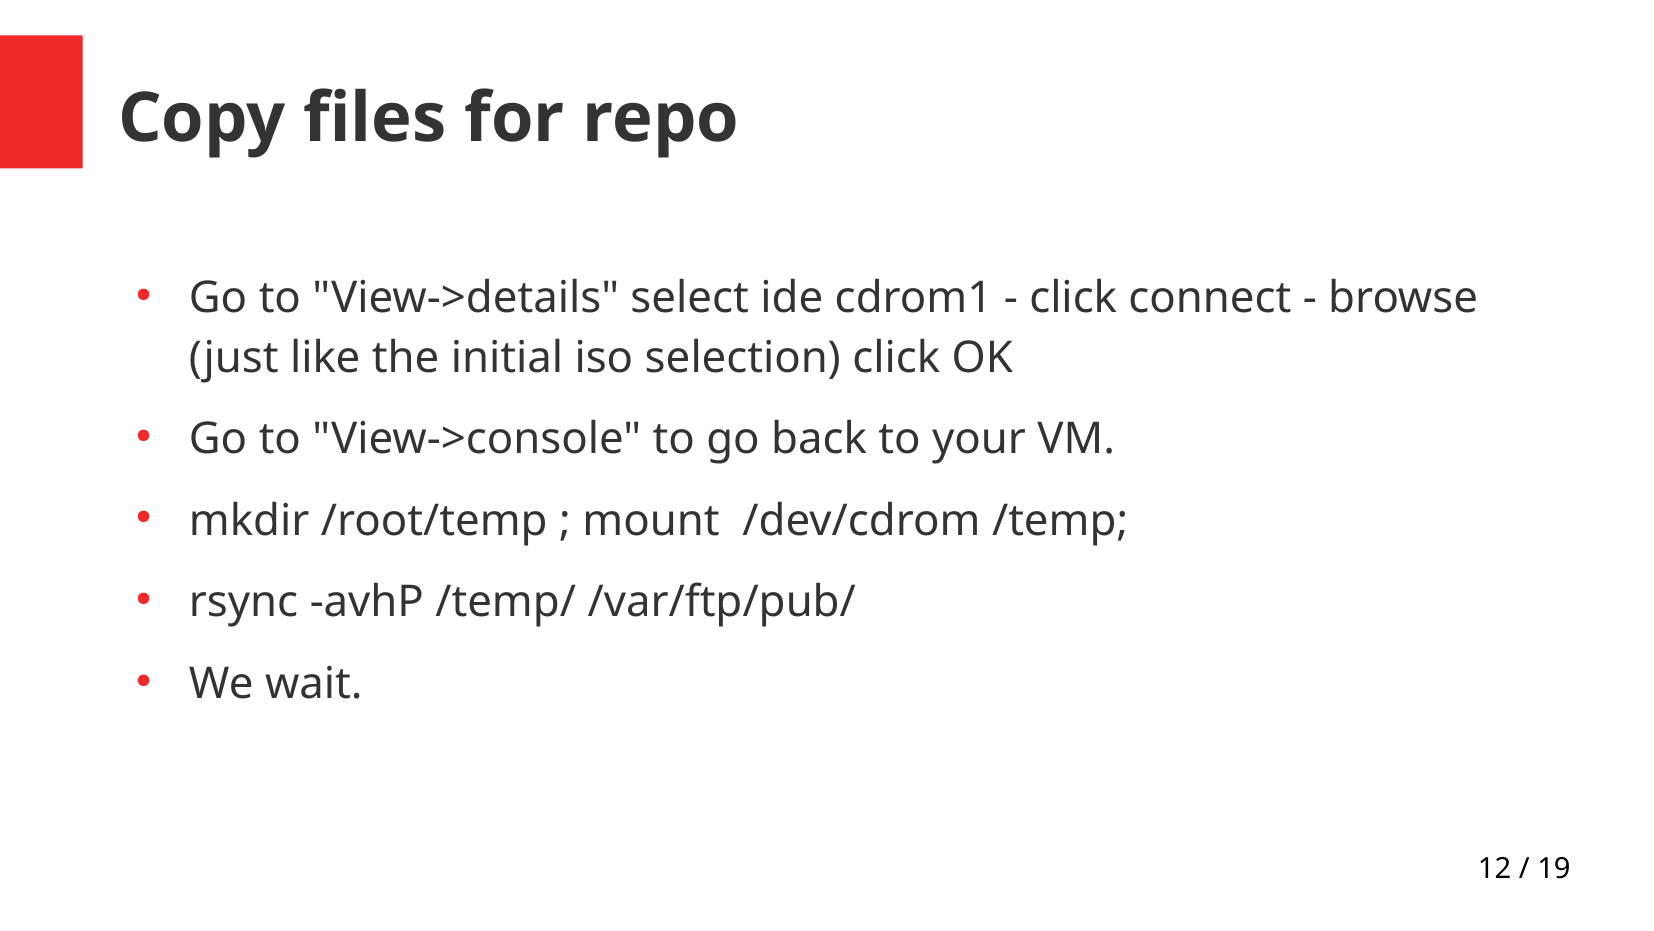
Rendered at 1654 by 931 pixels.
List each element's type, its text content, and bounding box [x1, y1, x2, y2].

title Copy files for repo [118, 37, 1571, 193]
list Go to "View->details" select ide cdrom1 - click connect - browse (just like the initial iso selection) click OK Go to "View->console" to go back to your VM. mkdir /root/temp ; mount /dev/cdrom /temp; rsync -avhP /temp/ /var/ftp/pub/ We wait. [118, 265, 1536, 806]
